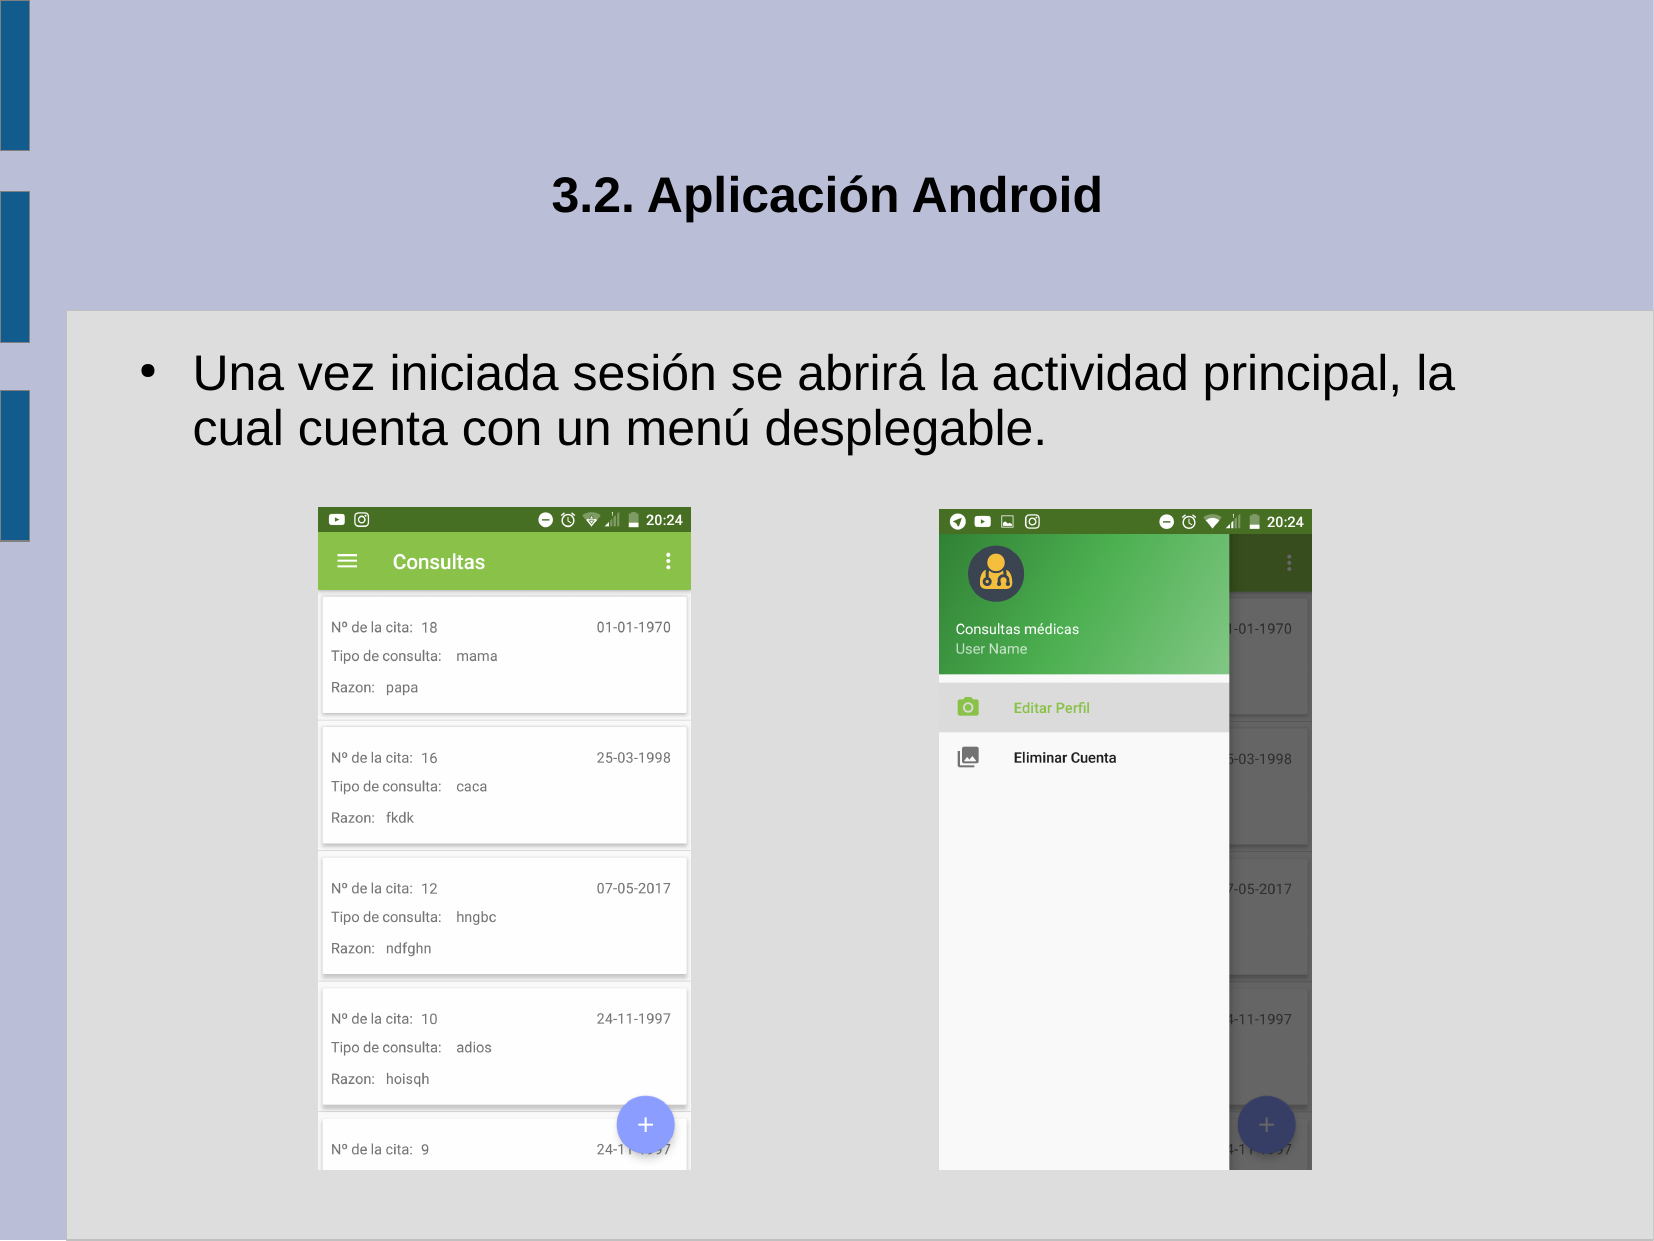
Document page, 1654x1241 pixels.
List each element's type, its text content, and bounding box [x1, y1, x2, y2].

picture [939, 509, 1312, 1170]
title 3.2. Aplicación Android [121, 91, 1534, 299]
picture [318, 507, 691, 1170]
list Una vez iniciada sesión se abrirá la actividad principal, la cual cuenta con un menú desplegable. [121, 344, 1534, 1064]
